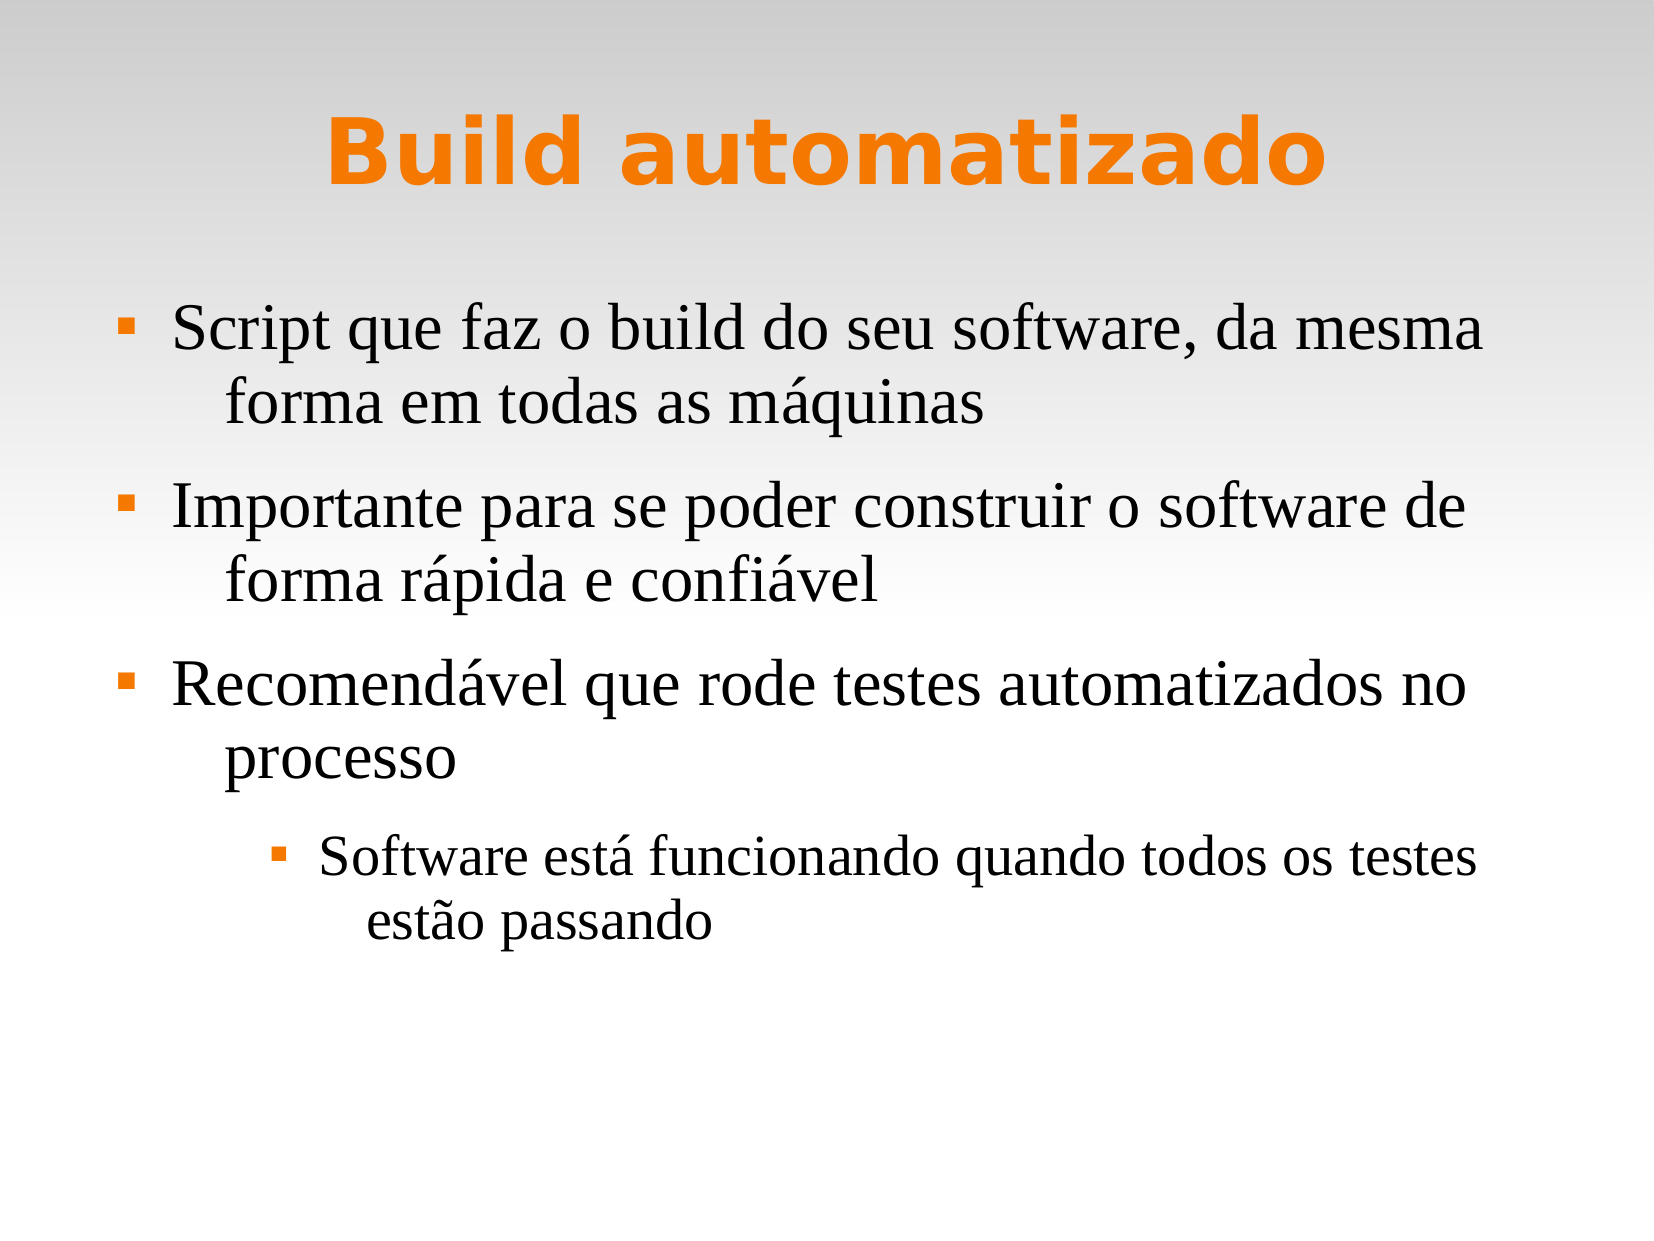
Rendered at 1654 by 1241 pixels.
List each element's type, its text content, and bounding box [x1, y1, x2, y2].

list Script que faz o build do seu software, da mesma forma em todas as máquinas Importante para se poder construir o software de forma rápida e confiável Recomendável que rode testes automatizados no processo Software está funcionando quando todos os testes estão passando [82, 290, 1571, 1094]
title Build automatizado [82, 56, 1571, 250]
